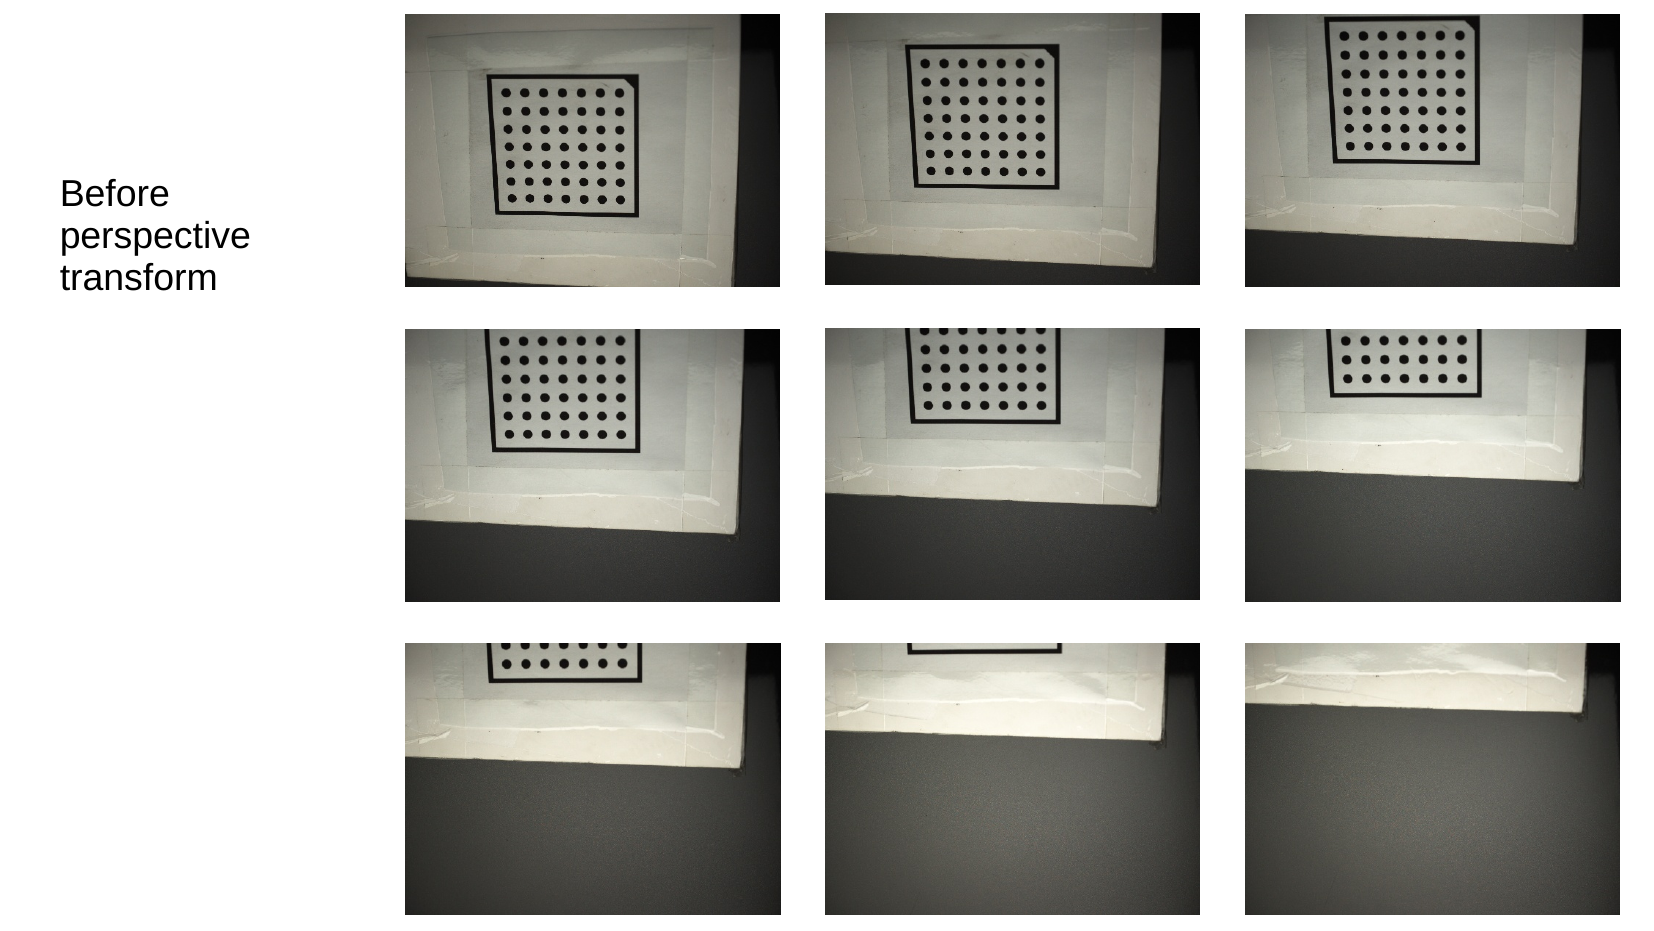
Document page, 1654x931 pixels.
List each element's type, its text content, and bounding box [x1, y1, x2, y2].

picture [1245, 329, 1621, 602]
picture [405, 329, 780, 602]
text_box Before perspective transform [45, 165, 376, 306]
picture [405, 14, 780, 287]
picture [825, 328, 1200, 600]
picture [825, 643, 1200, 915]
picture [1245, 14, 1620, 287]
picture [405, 643, 781, 915]
picture [1245, 643, 1620, 915]
picture [825, 13, 1200, 285]
